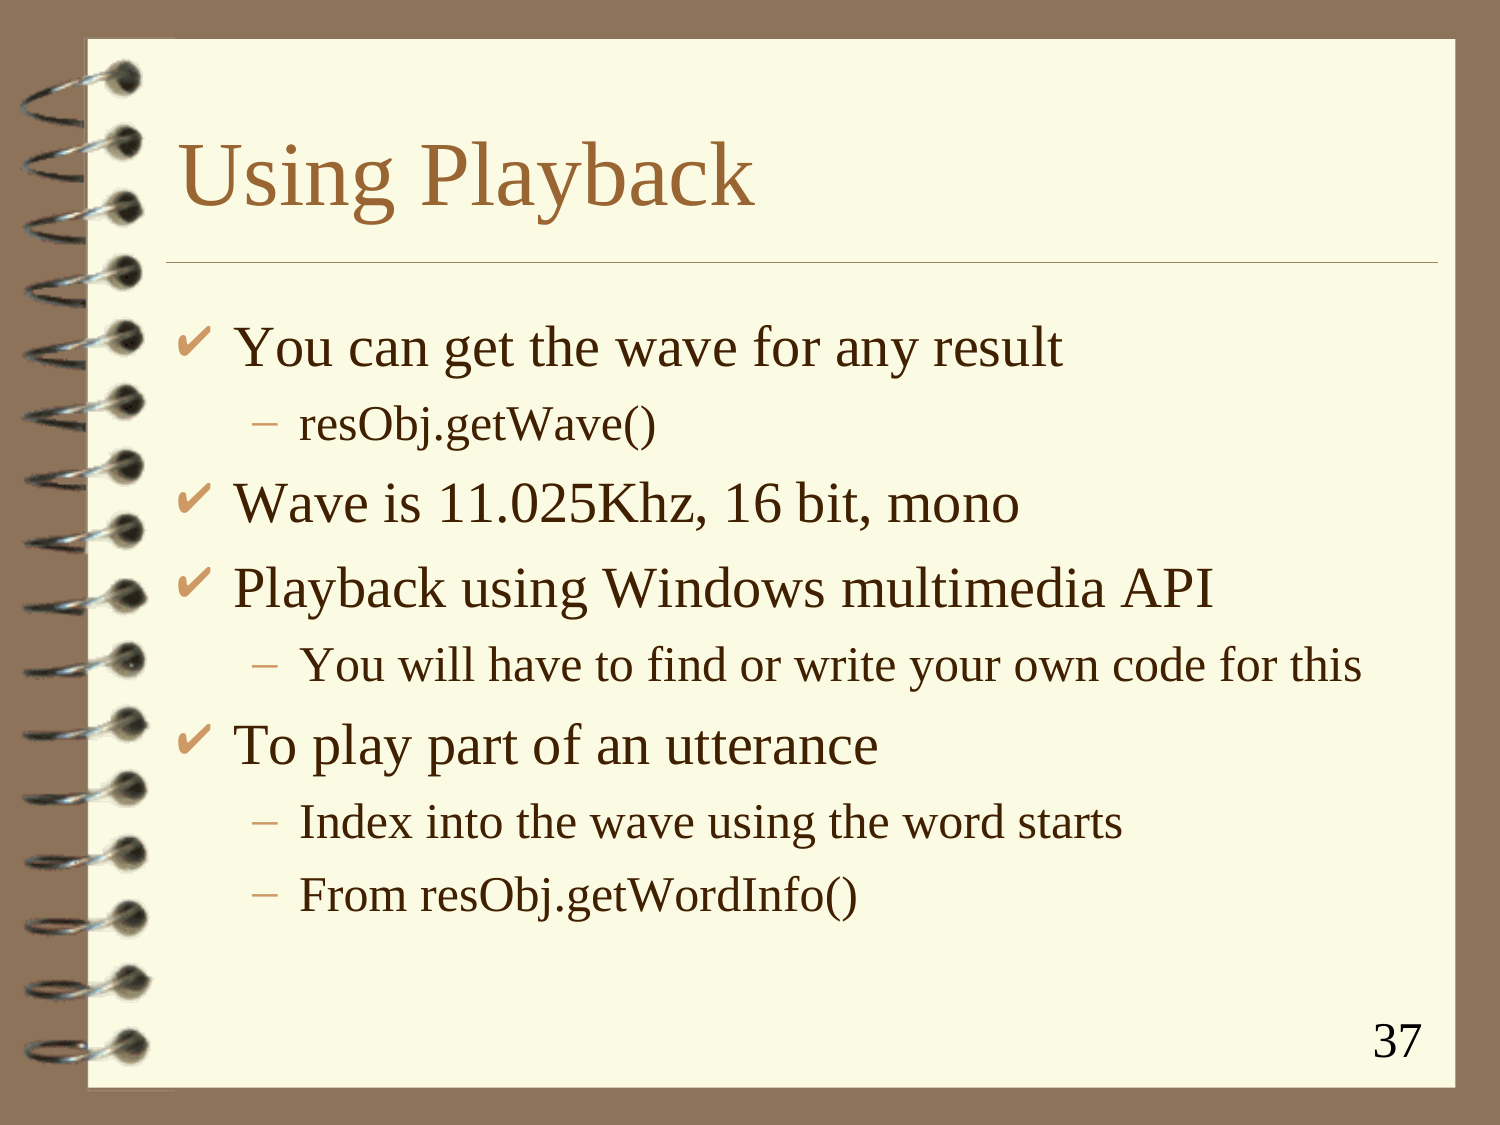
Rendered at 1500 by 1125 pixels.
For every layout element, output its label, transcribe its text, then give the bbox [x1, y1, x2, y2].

picture [0, 0, 175, 1125]
list You can get the wave for any result resObj.getWave() Wave is 11.025Khz, 16 bit, mono Playback using Windows multimedia API You will have to find or write your own code for this To play part of an utterance Index into the wave using the word starts From resObj.getWordInfo() [162, 299, 1438, 976]
title Using Playback [162, 74, 1438, 263]
